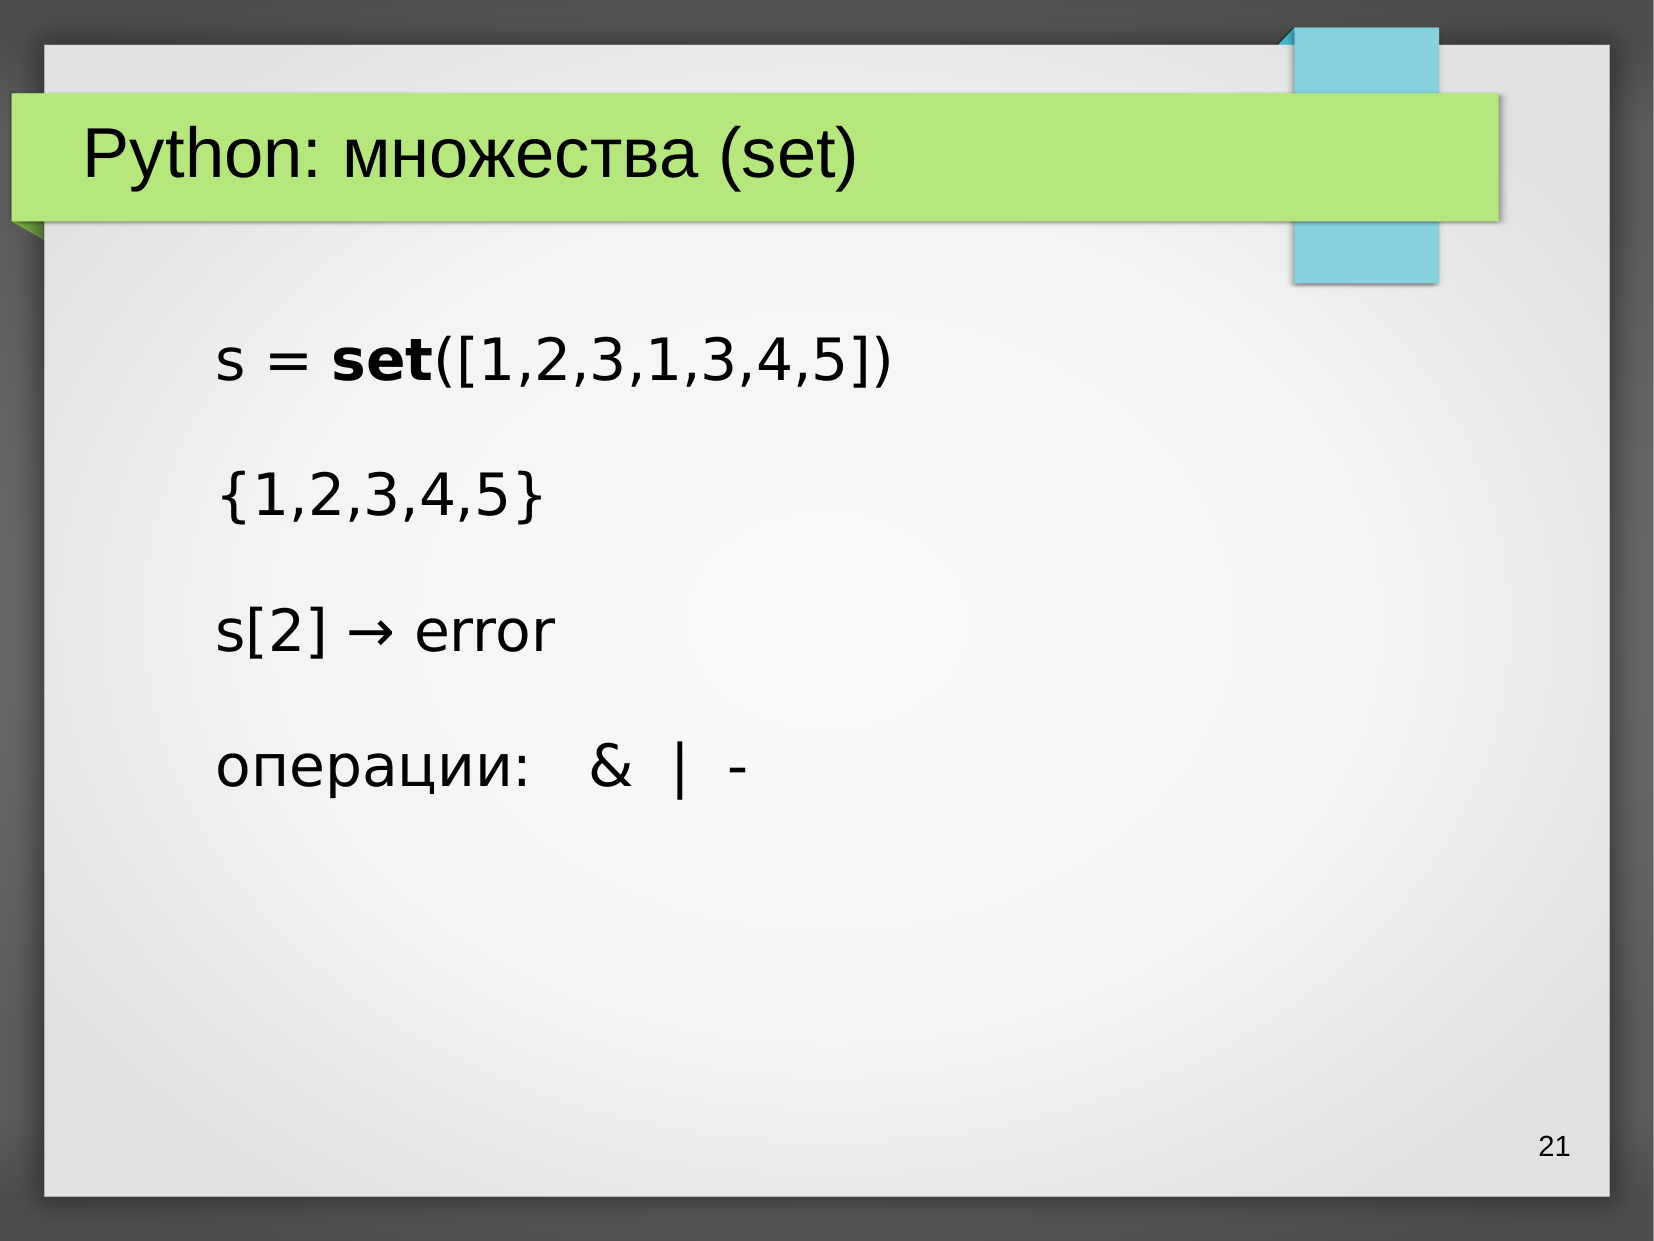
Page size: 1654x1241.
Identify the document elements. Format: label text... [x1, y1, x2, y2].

text_box s = set([1,2,3,1,3,4,5]) {1,2,3,4,5} s[2] → error операции: & | - [200, 318, 1382, 1123]
title Python: множества (set) [82, 49, 1571, 257]
picture [0, 0, 1654, 1241]
